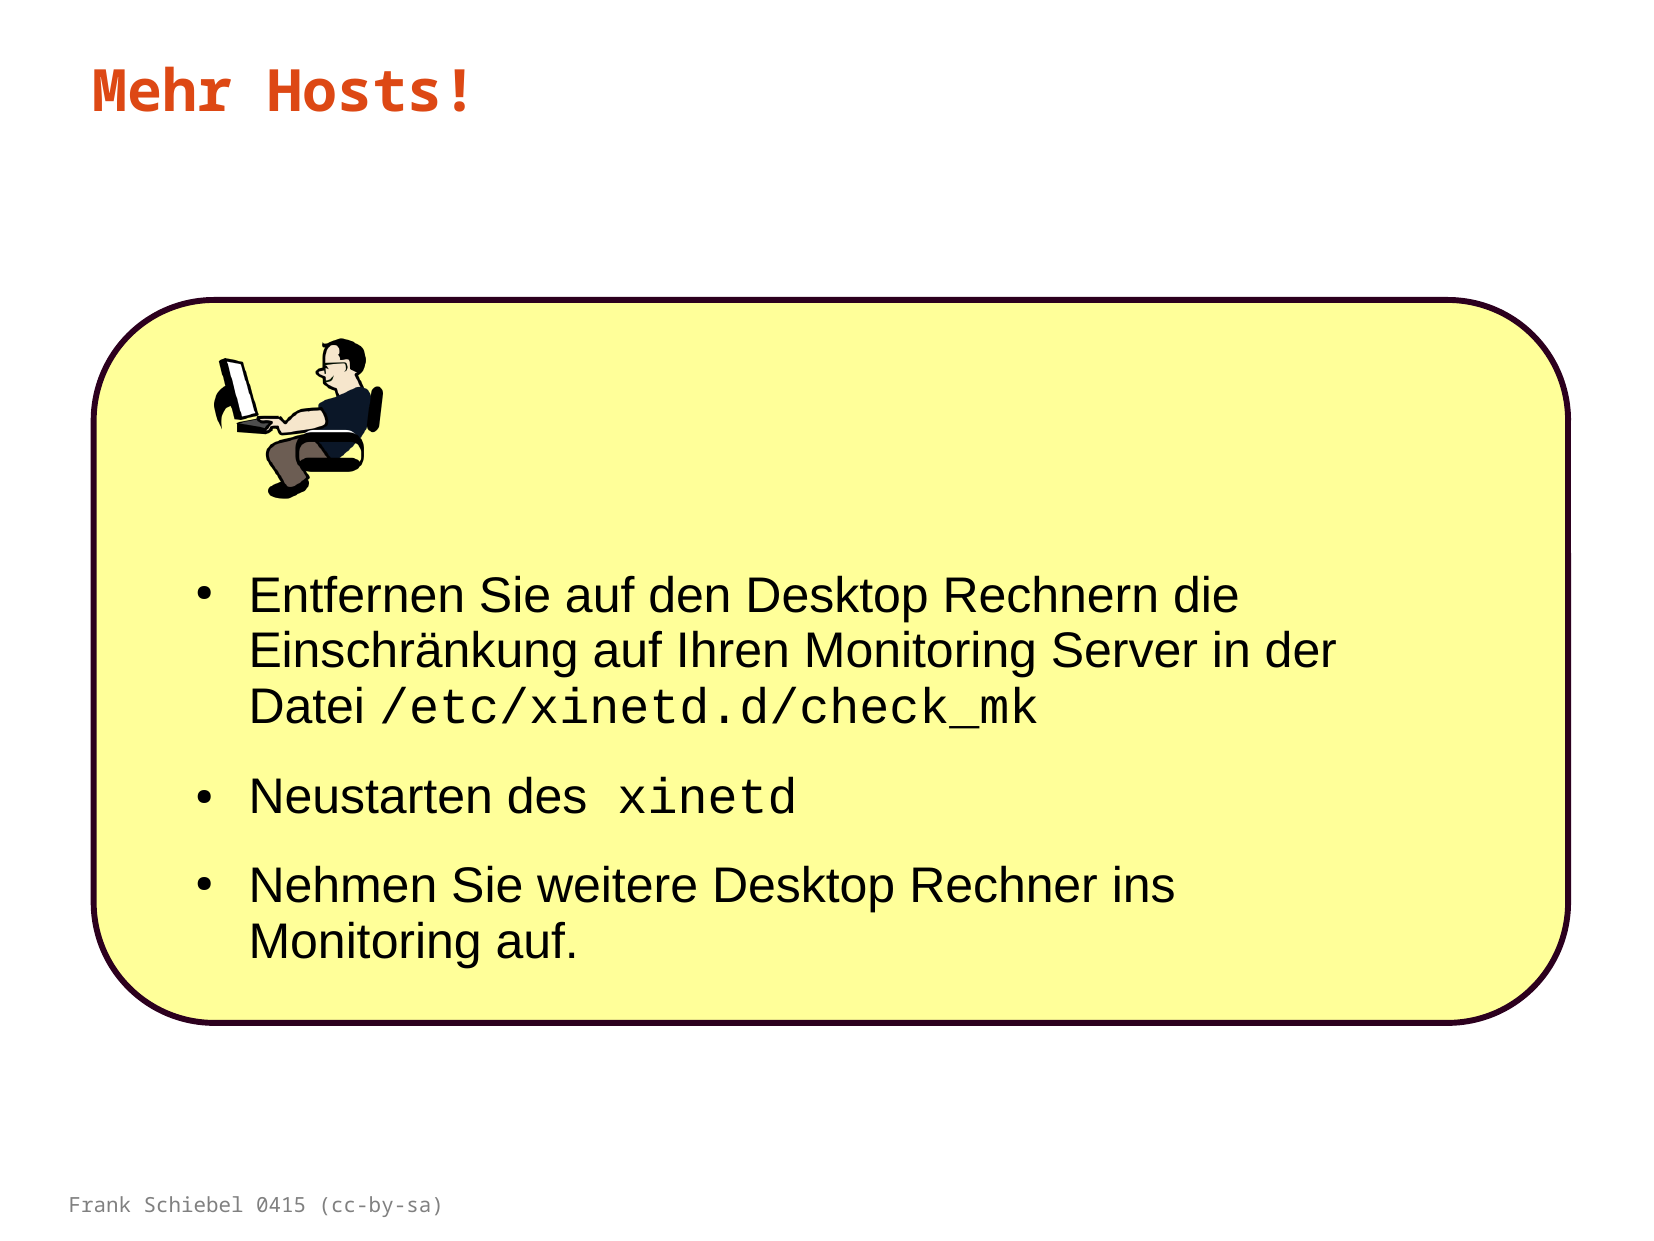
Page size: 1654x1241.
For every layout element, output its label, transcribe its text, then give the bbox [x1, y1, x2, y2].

list Entfernen Sie auf den Desktop Rechnern die Einschränkung auf Ihren Monitoring Server in der Datei /etc/xinetd.d/check_mk Neustarten des xinetd Nehmen Sie weitere Desktop Rechner ins Monitoring auf. [177, 566, 1411, 992]
text_box Mehr Hosts! [78, 42, 1465, 117]
picture [214, 338, 383, 499]
text_box [93, 299, 1569, 1023]
